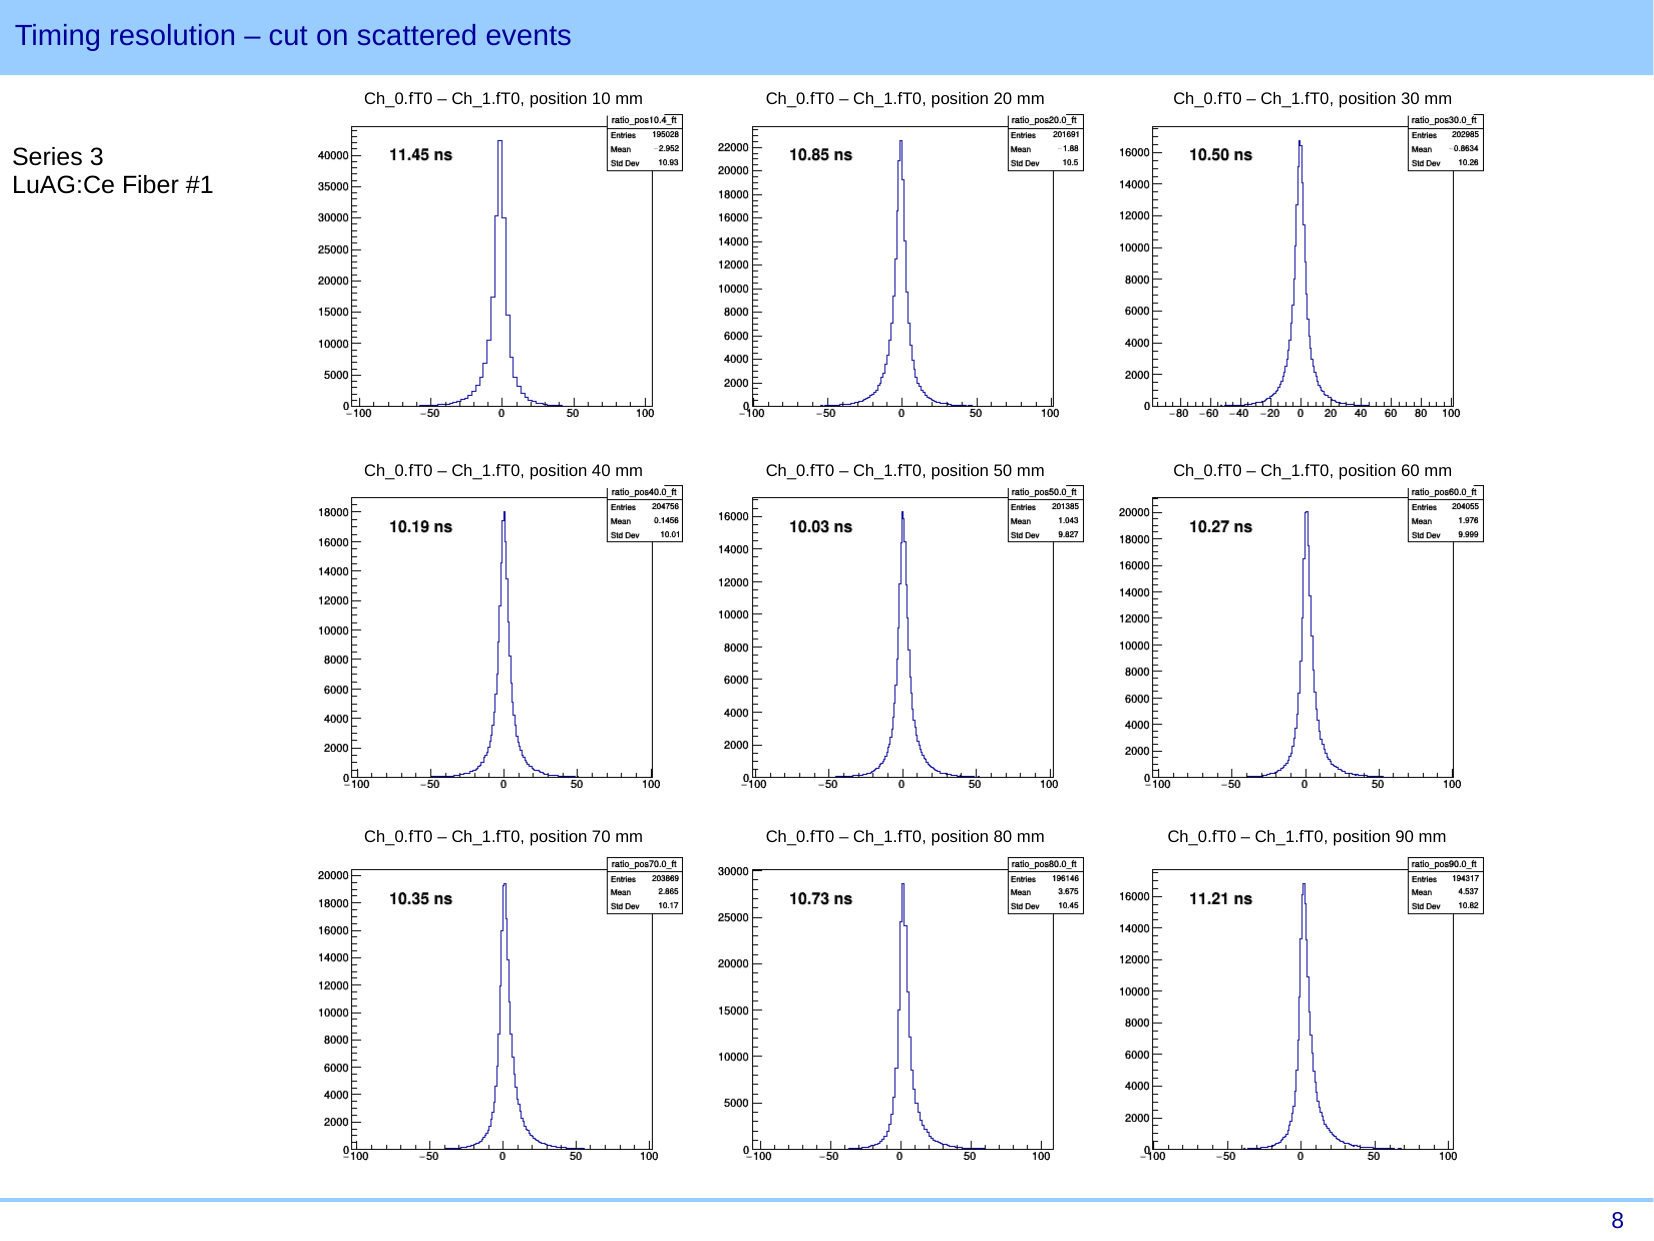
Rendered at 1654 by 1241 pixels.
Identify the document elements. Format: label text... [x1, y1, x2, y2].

text_box Ch_0.fT0 – Ch_1.fT0, position 20 mm [751, 81, 1067, 116]
picture [303, 81, 1504, 1196]
text_box Series 3 LuAG:Ce Fiber #1 [0, 135, 253, 207]
text_box Ch_0.fT0 – Ch_1.fT0, position 70 mm [349, 820, 665, 855]
text_box 8 [1590, 1200, 1654, 1241]
text_box Timing resolution – cut on scattered events [0, 11, 1096, 60]
text_box Ch_0.fT0 – Ch_1.fT0, position 60 mm [1158, 453, 1474, 488]
text_box Ch_0.fT0 – Ch_1.fT0, position 80 mm [751, 820, 1067, 855]
text_box [0, 0, 1654, 76]
text_box Ch_0.fT0 – Ch_1.fT0, position 30 mm [1158, 81, 1474, 116]
text_box Ch_0.fT0 – Ch_1.fT0, position 40 mm [349, 454, 665, 488]
text_box Ch_0.fT0 – Ch_1.fT0, position 50 mm [751, 454, 1067, 488]
text_box Ch_0.fT0 – Ch_1.fT0, position 90 mm [1152, 820, 1468, 855]
text_box Ch_0.fT0 – Ch_1.fT0, position 10 mm [349, 81, 665, 116]
